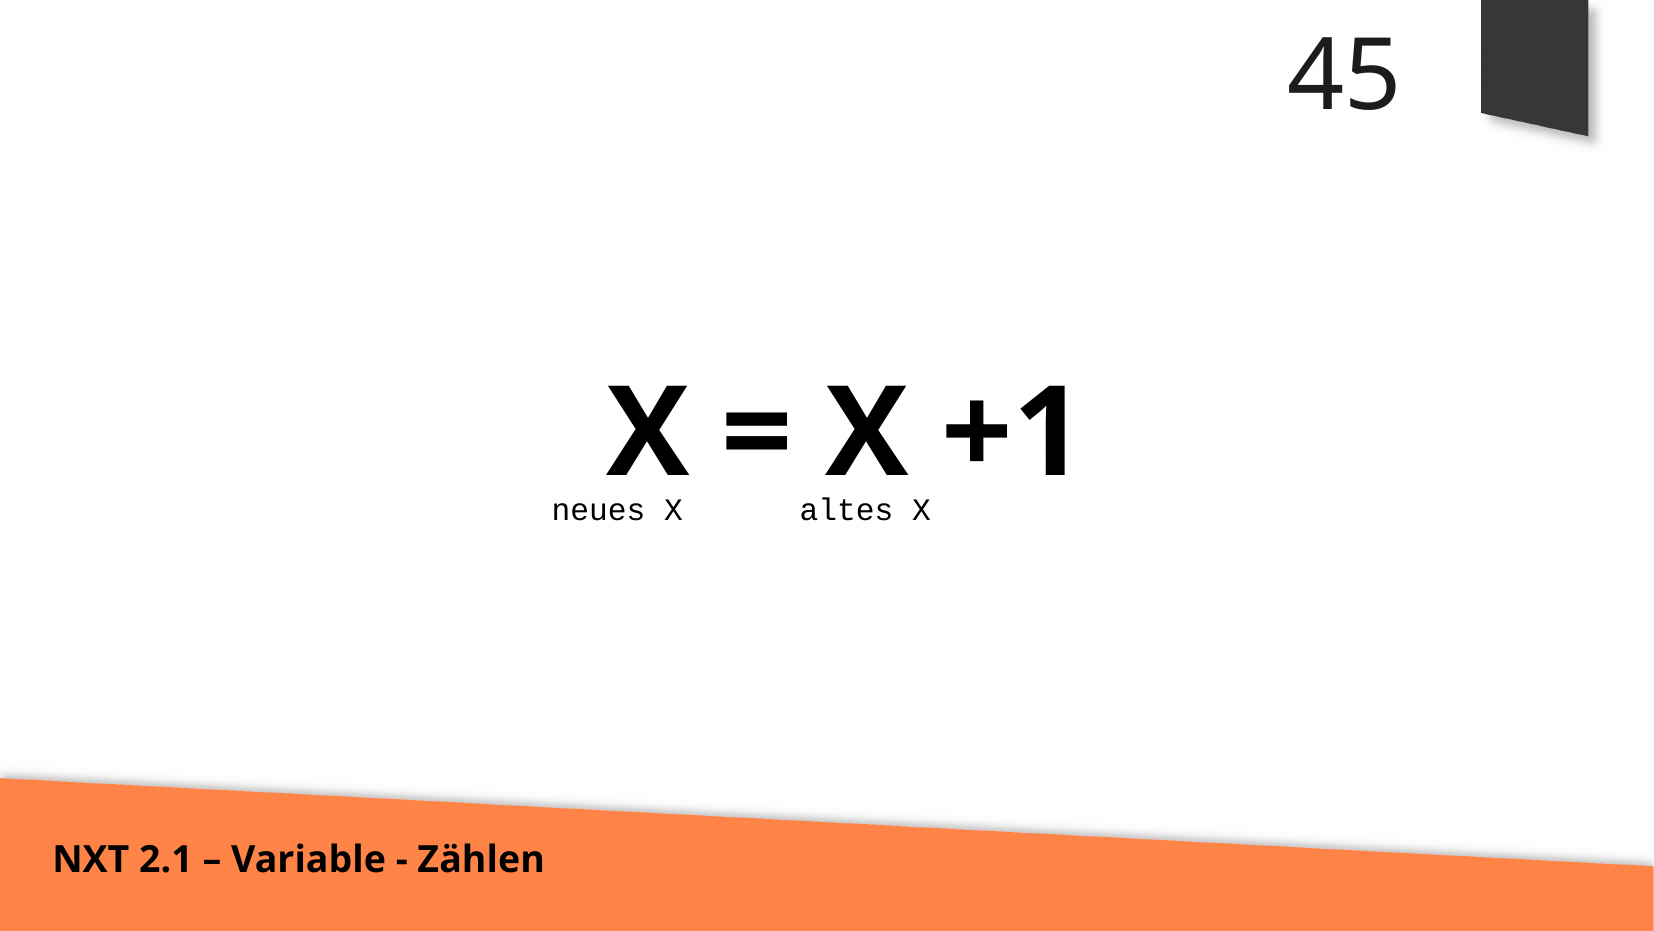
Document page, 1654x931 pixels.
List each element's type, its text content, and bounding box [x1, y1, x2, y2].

text_box NXT 2.1 – Variable - Zählen [37, 825, 751, 901]
title X = X +1 [120, 337, 1501, 518]
text_box neues X [536, 487, 725, 563]
text_box <Foliennummer> [1463, 0, 1602, 157]
text_box altes X [784, 487, 973, 563]
picture [0, 0, 1654, 931]
